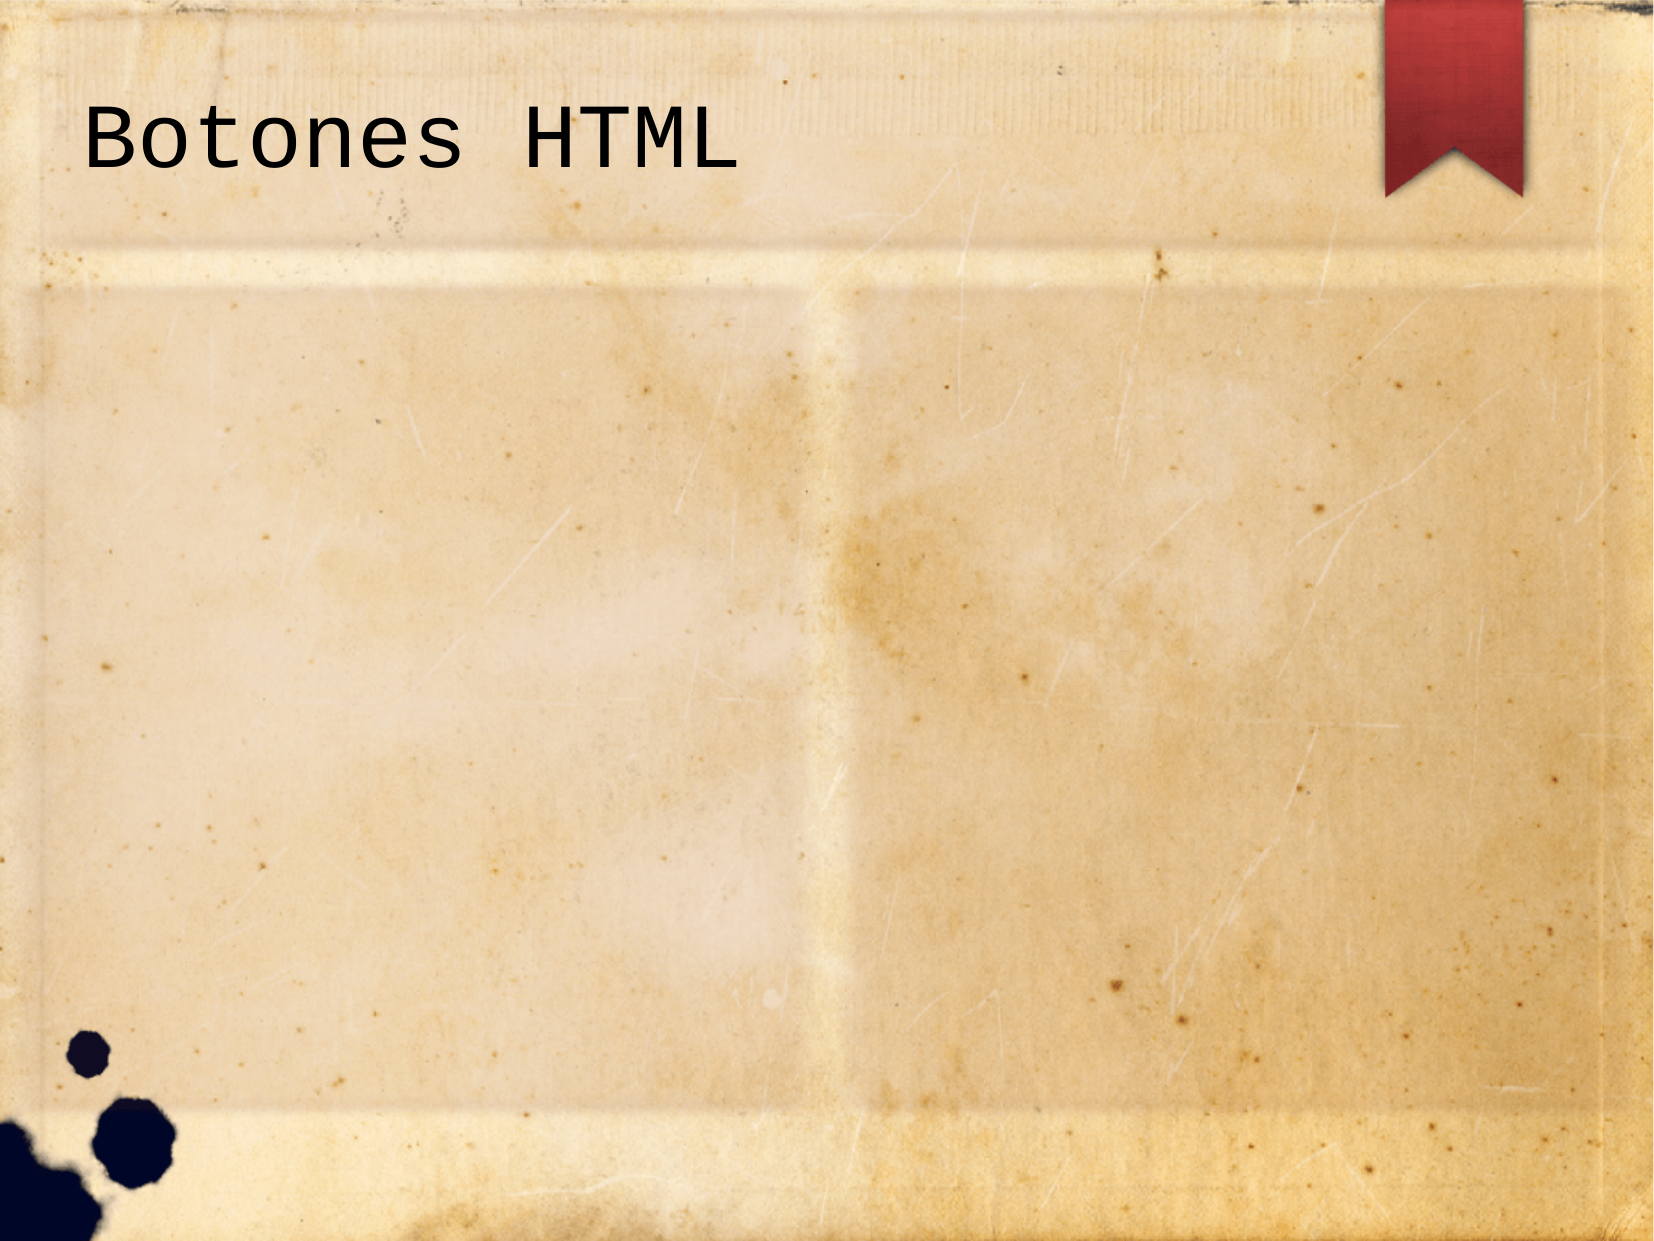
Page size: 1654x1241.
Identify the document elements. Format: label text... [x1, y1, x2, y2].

picture [0, 0, 1654, 1241]
title Botones HTML [82, 49, 1347, 237]
